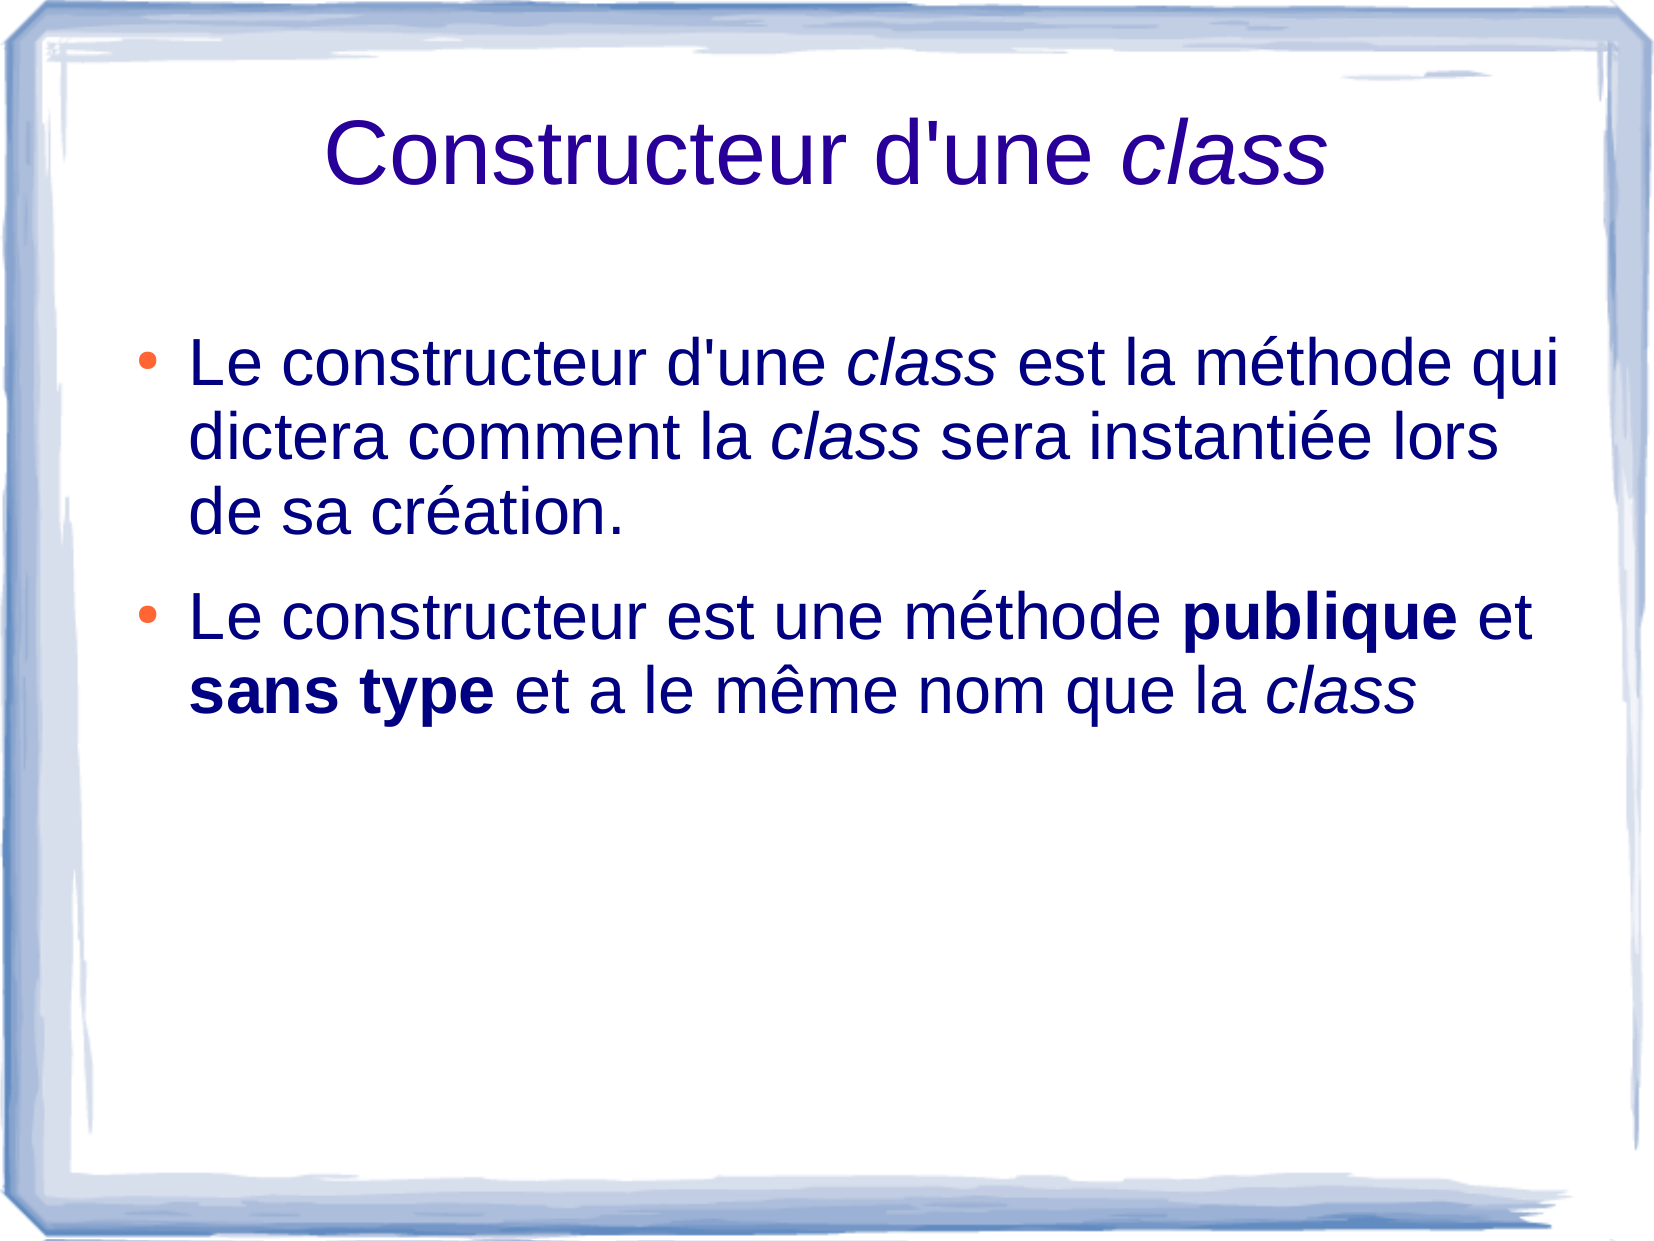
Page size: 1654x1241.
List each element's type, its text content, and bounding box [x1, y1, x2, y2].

list Le constructeur d'une class est la méthode qui dictera comment la class sera instantiée lors de sa création. Le constructeur est une méthode publique et sans type et a le même nom que la class [118, 324, 1571, 1004]
picture [0, 0, 1654, 1241]
title Constructeur d'une class [82, 49, 1571, 257]
